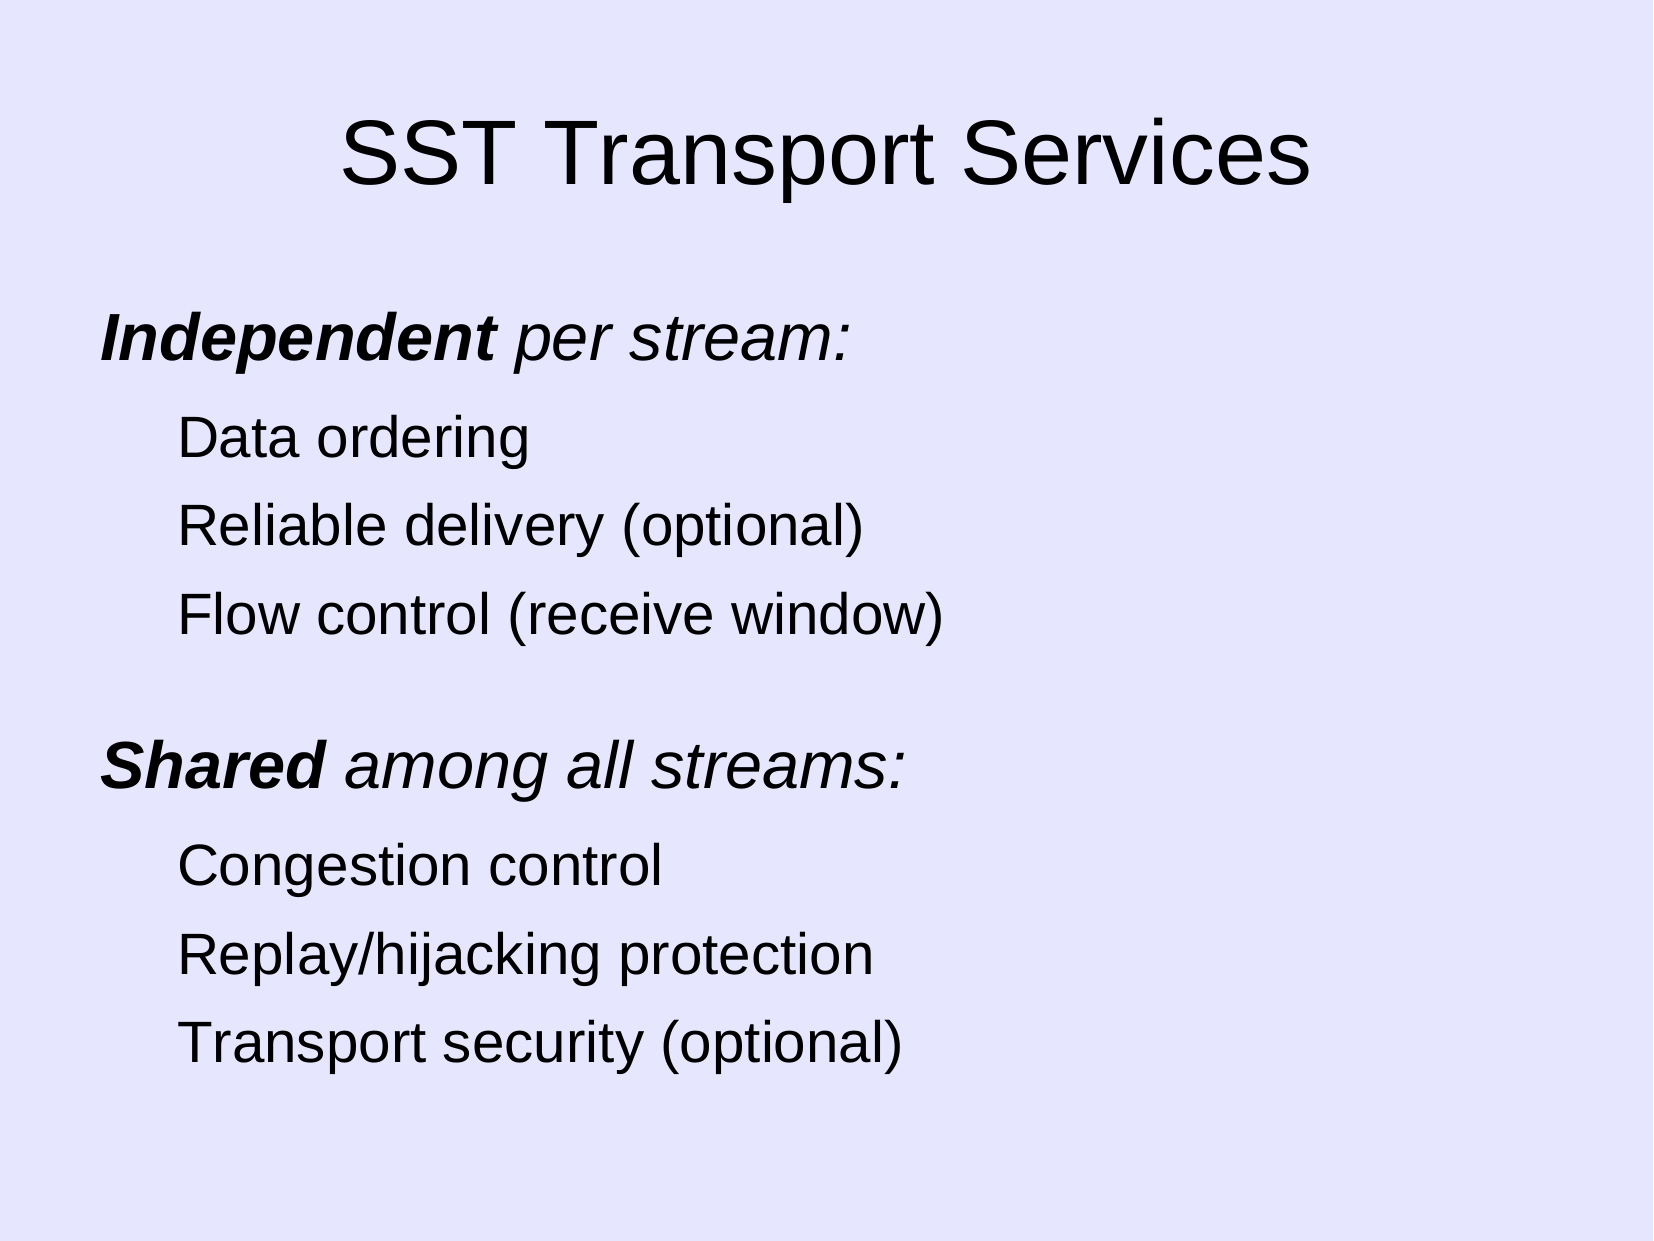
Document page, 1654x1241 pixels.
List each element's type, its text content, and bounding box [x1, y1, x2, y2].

list Independent per stream: Data ordering Reliable delivery (optional) Flow control (receive window) Shared among all streams: Congestion control Replay/hijacking protection Transport security (optional) [82, 300, 1571, 1171]
title SST Transport Services [82, 49, 1571, 257]
